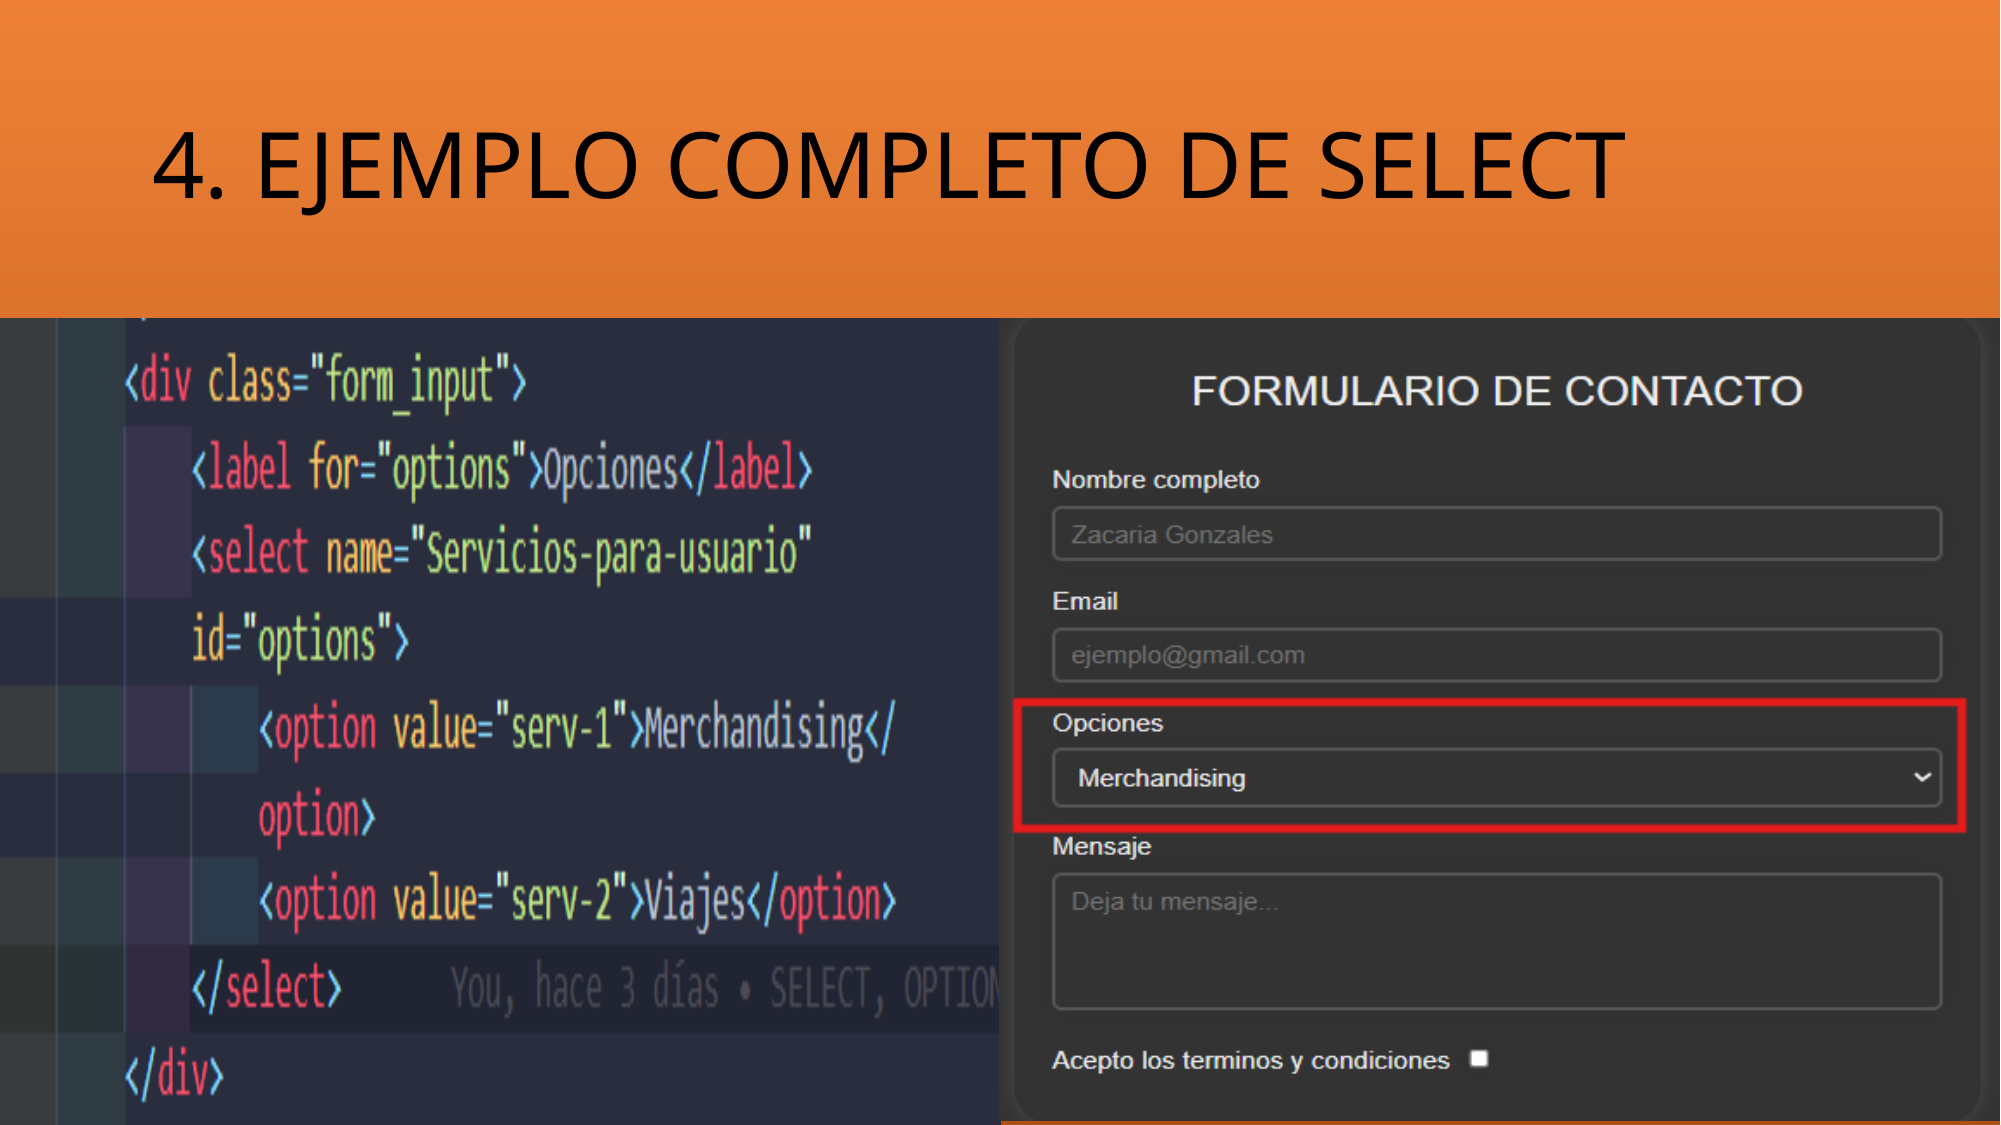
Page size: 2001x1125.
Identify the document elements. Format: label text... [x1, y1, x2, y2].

title 4. EJEMPLO COMPLETO DE SELECT [137, 59, 1863, 278]
picture [0, 318, 2000, 1125]
